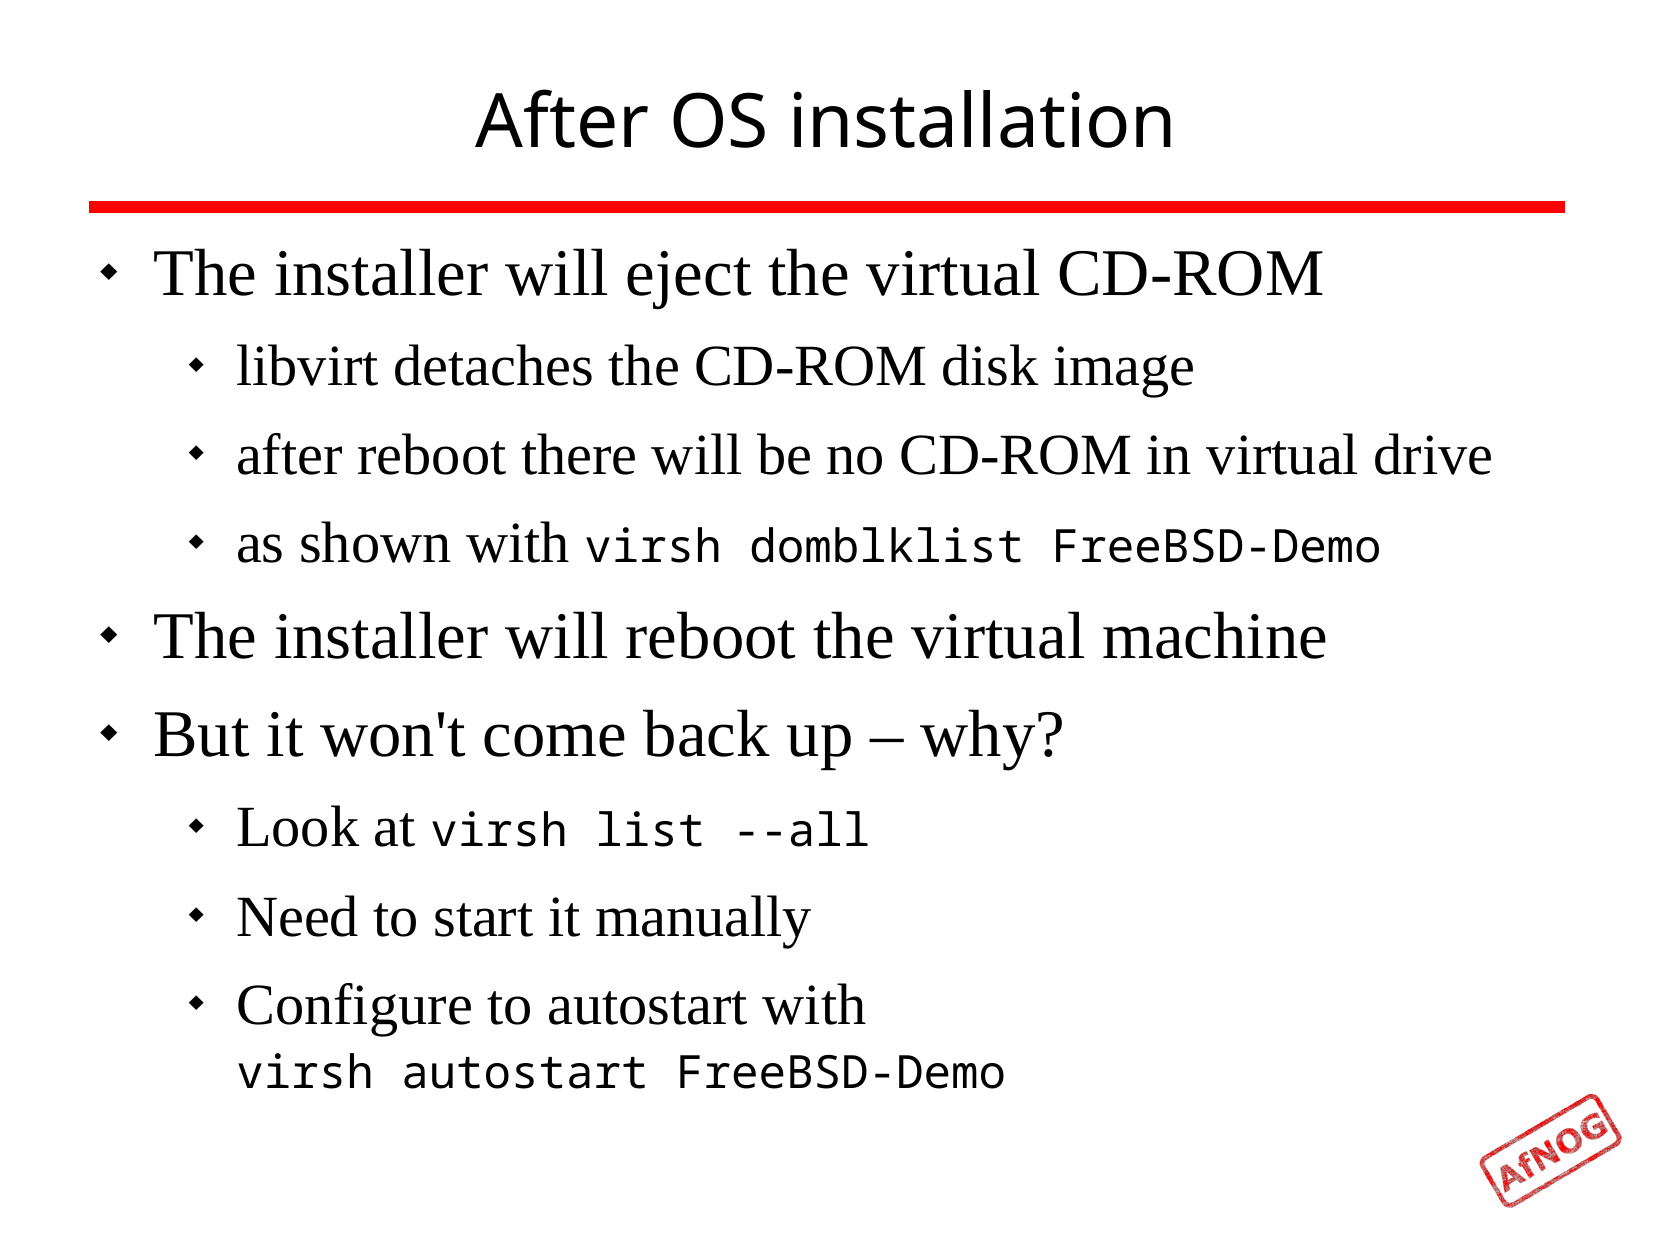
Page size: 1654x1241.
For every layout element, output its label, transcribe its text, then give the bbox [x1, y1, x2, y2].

list The installer will eject the virtual CD-ROM libvirt detaches the CD-ROM disk image after reboot there will be no CD-ROM in virtual drive as shown with virsh domblklist FreeBSD-Demo The installer will reboot the virtual machine But it won't come back up – why? Look at virsh list --all Need to start it manually Configure to autostart with virsh autostart FreeBSD-Demo [82, 236, 1571, 1152]
picture [1476, 1090, 1625, 1211]
title After OS installation [82, 74, 1571, 162]
